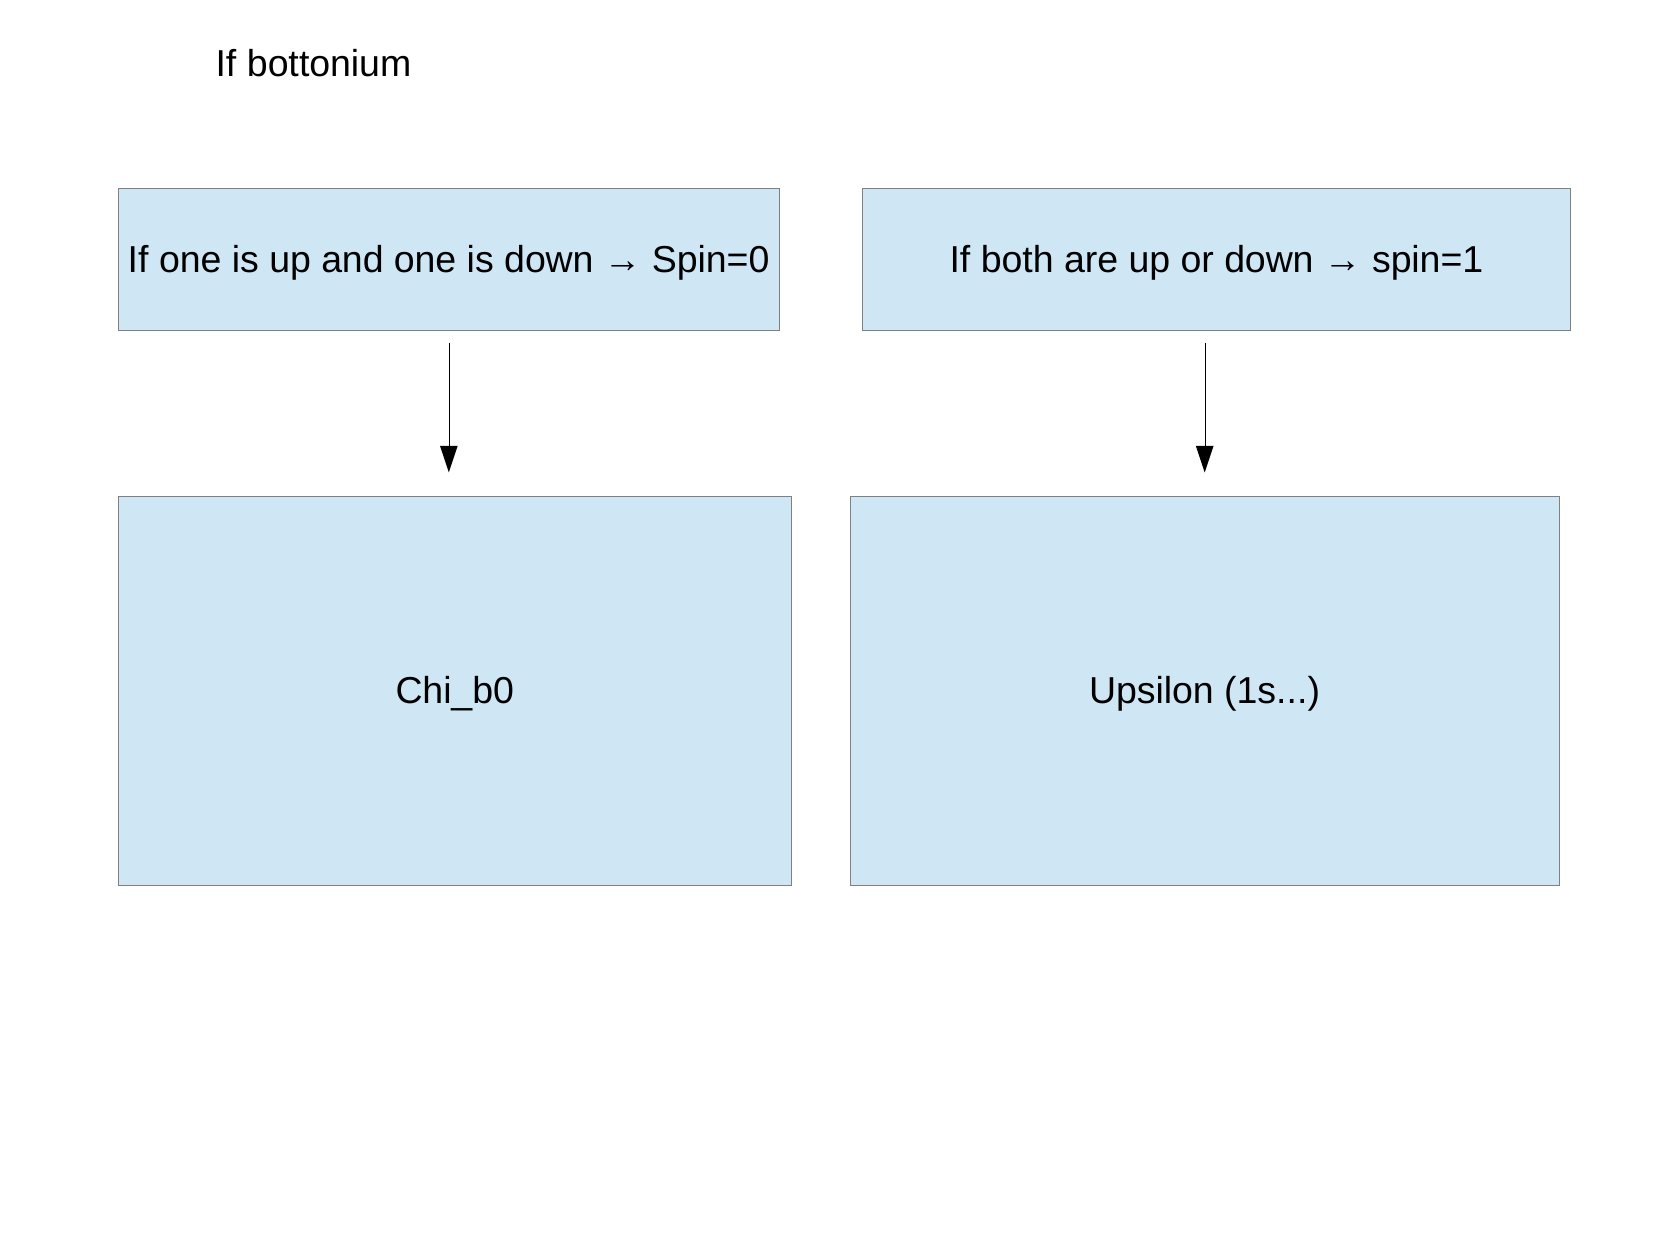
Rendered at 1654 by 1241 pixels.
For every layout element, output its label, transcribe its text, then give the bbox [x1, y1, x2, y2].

text_box Upsilon (1s...) [850, 496, 1560, 886]
text_box If bottonium [200, 35, 1524, 93]
text_box If one is up and one is down → Spin=0 [118, 188, 780, 331]
text_box If both are up or down → spin=1 [862, 188, 1571, 331]
text_box Chi_b0 [118, 496, 792, 886]
